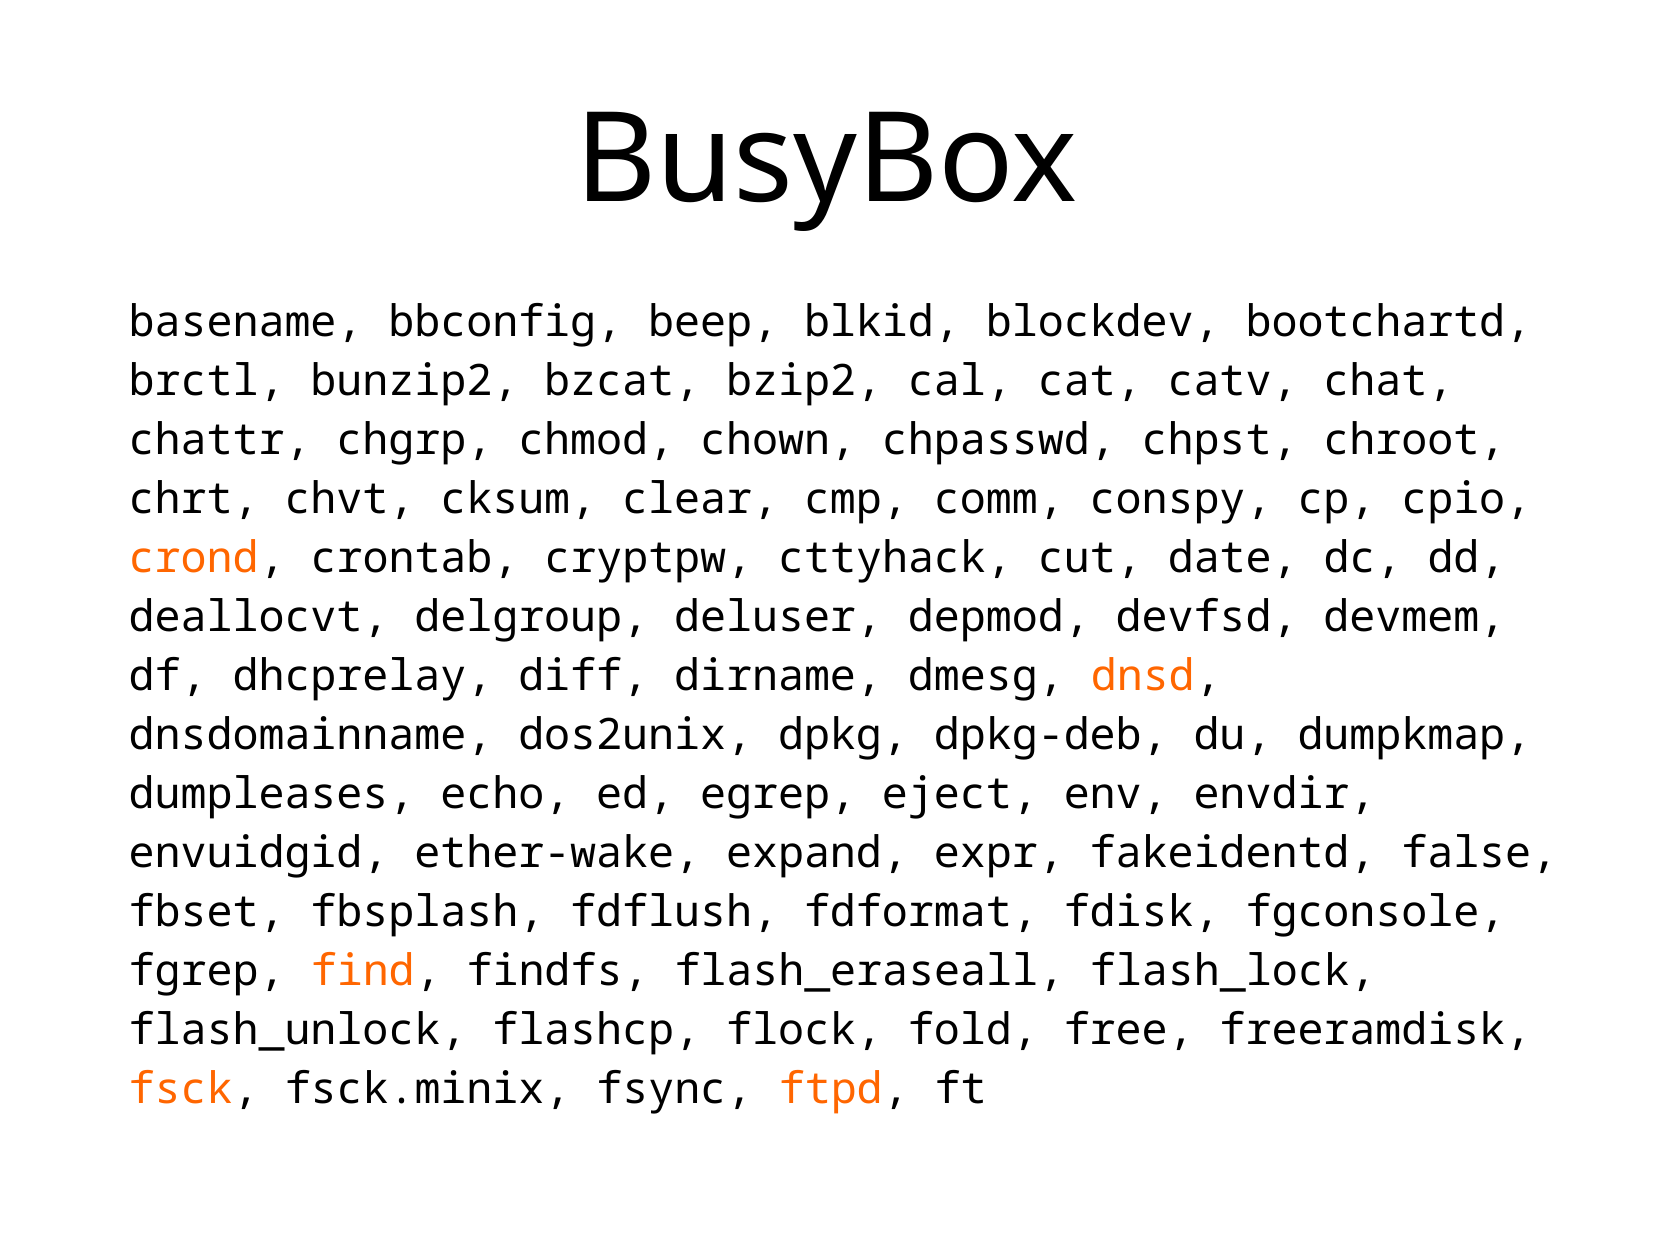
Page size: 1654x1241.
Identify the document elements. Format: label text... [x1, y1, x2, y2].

title BusyBox [82, 49, 1571, 257]
list basename, bbconfig, beep, blkid, blockdev, bootchartd, brctl, bunzip2, bzcat, bzip2, cal, cat, catv, chat, chattr, chgrp, chmod, chown, chpasswd, chpst, chroot, chrt, chvt, cksum, clear, cmp, comm, conspy, cp, cpio, crond, crontab, cryptpw, cttyhack, cut, date, dc, dd, deallocvt, delgroup, deluser, depmod, devfsd, devmem, df, dhcprelay, diff, dirname, dmesg, dnsd, dnsdomainname, dos2unix, dpkg, dpkg-deb, du, dumpkmap, dumpleases, echo, ed, egrep, eject, env, envdir, envuidgid, ether-wake, expand, expr, fakeidentd, false, fbset, fbsplash, fdflush, fdformat, fdisk, fgconsole, fgrep, find, findfs, flash_eraseall, flash_lock, flash_unlock, flashcp, flock, fold, free, freeramdisk, fsck, fsck.minix, fsync, ftpd, ft [82, 290, 1571, 1141]
